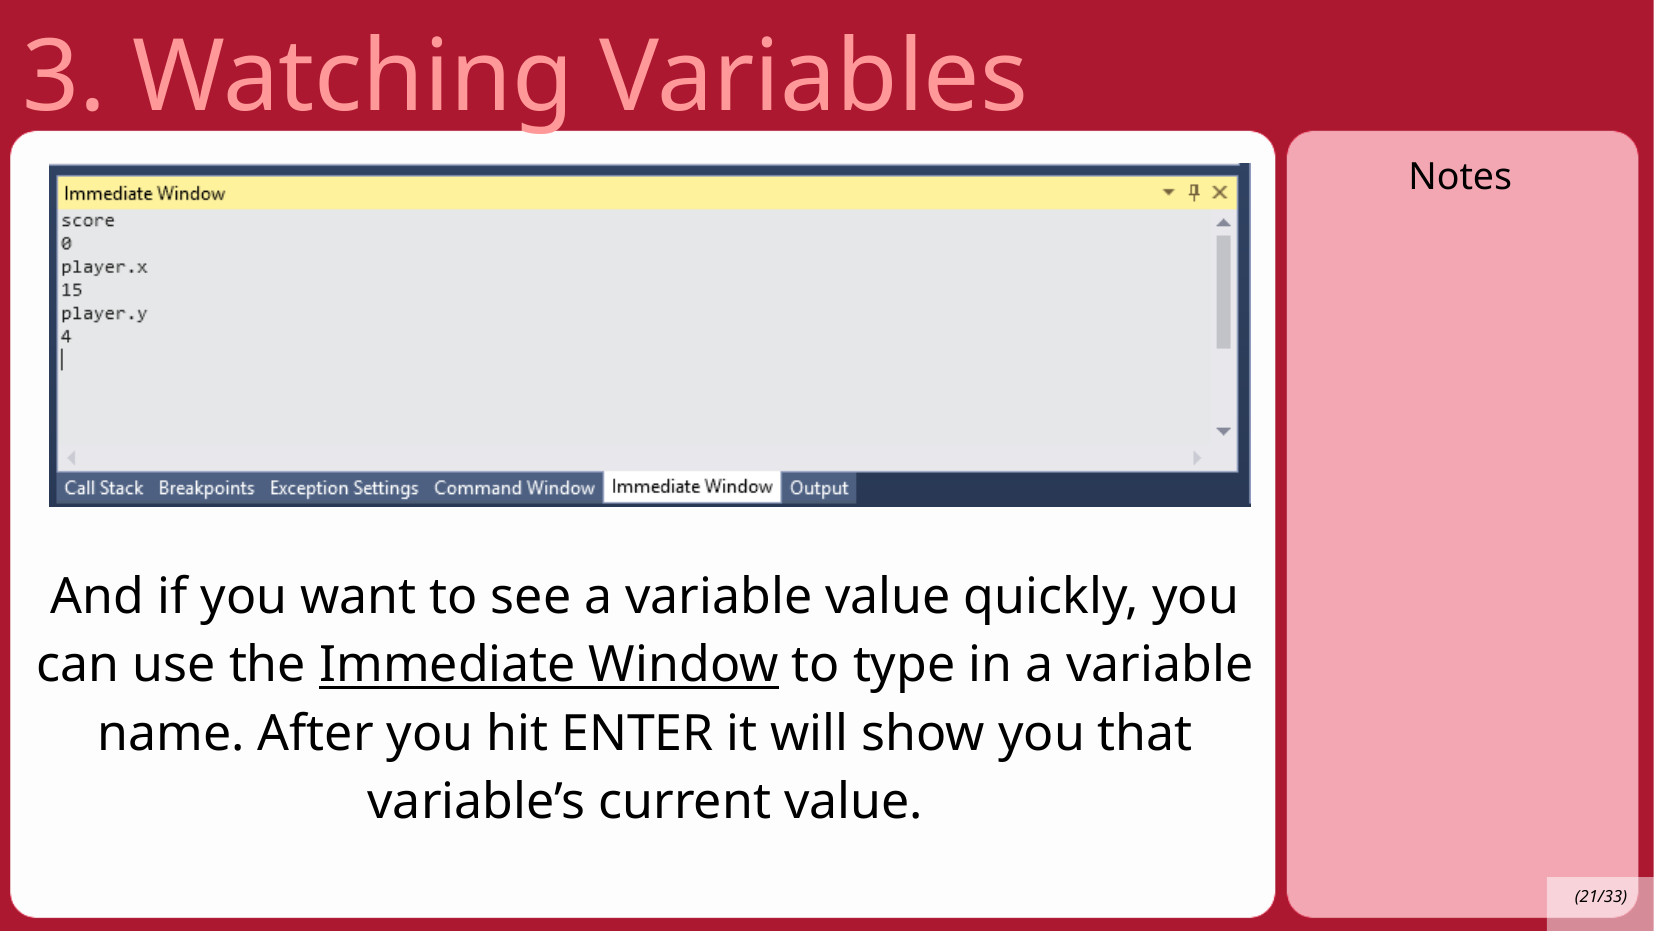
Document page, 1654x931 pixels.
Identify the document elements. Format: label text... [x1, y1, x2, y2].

picture [0, 0, 1654, 931]
text_box Notes [1290, 141, 1631, 199]
text_box And if you want to see a variable value quickly, you can use the Immediate Window to type in a variable name. After you hit ENTER it will show you that variable’s current value. [35, 560, 1256, 879]
title 3. Watching Variables [22, 7, 1511, 136]
text_box (<number>/33) [1546, 877, 1654, 931]
